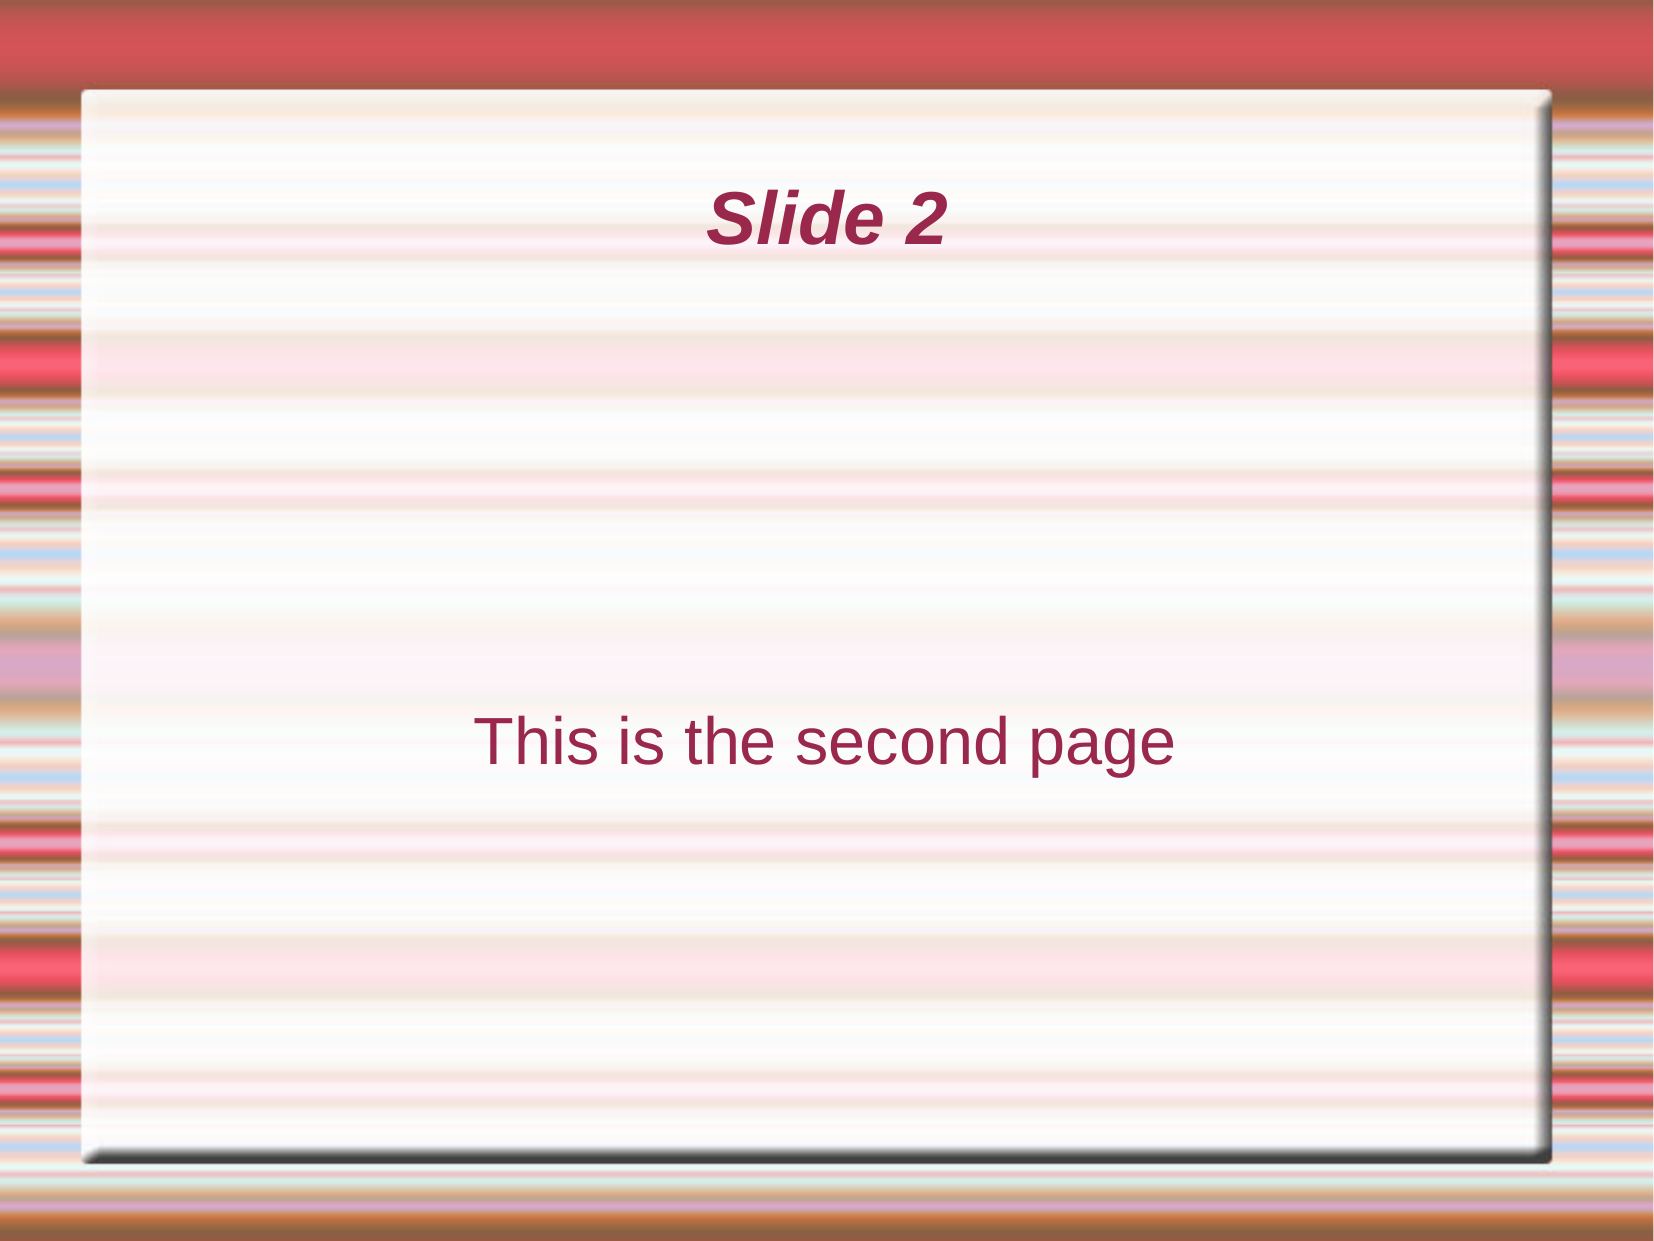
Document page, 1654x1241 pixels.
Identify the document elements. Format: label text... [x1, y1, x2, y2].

picture [0, 0, 1654, 1241]
subtitle This is the second page [134, 350, 1516, 1133]
title Slide 2 [121, 114, 1534, 322]
